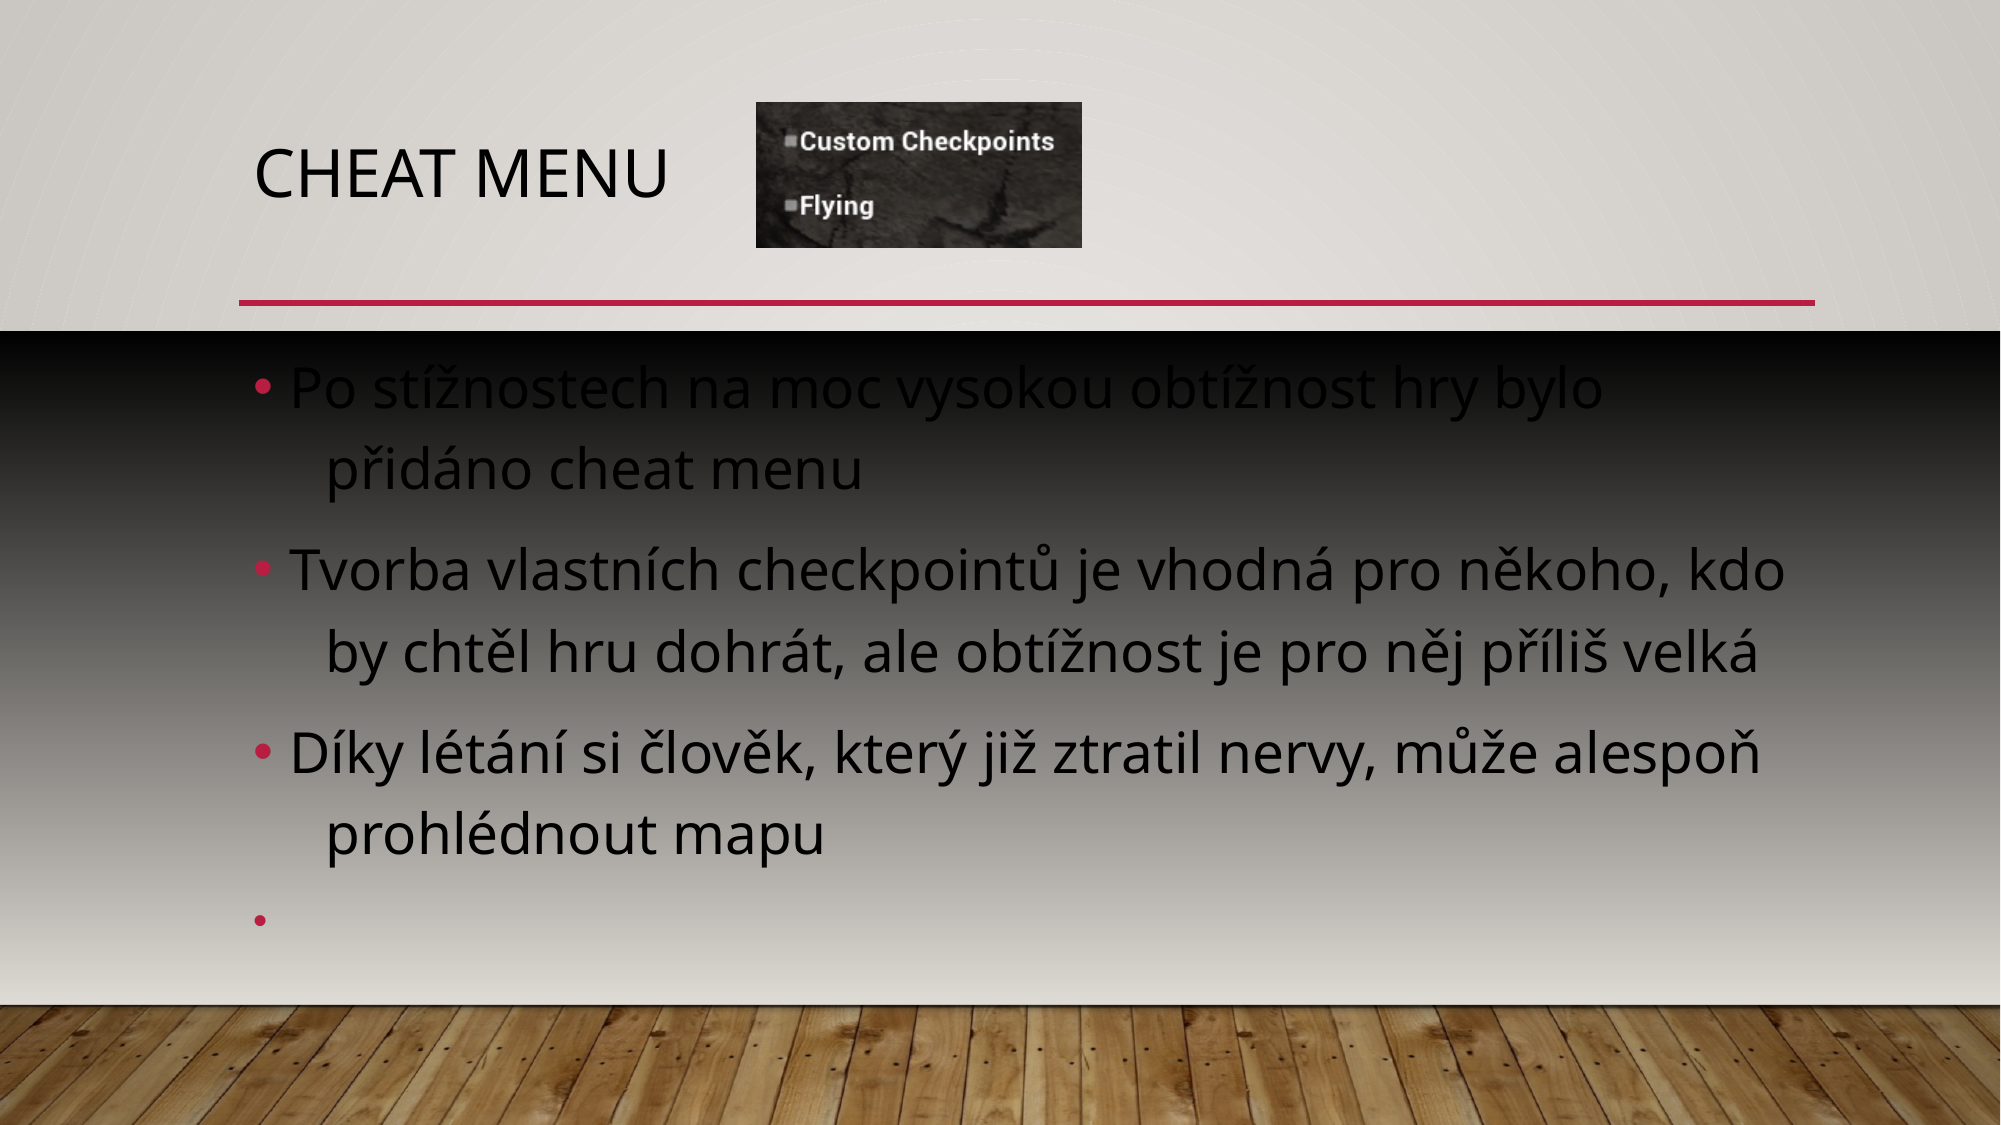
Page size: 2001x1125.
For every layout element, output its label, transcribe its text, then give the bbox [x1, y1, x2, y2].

title CHEAT MENU [238, 131, 1814, 305]
picture [756, 102, 1082, 248]
list Po stížnostech na moc vysokou obtížnost hry bylo přidáno cheat menu Tvorba vlastních checkpointů je vhodná pro někoho, kdo by chtěl hru dohrát, ale obtížnost je pro něj příliš velká Díky létání si člověk, který již ztratil nervy, může alespoň prohlédnout mapu [238, 330, 1814, 897]
